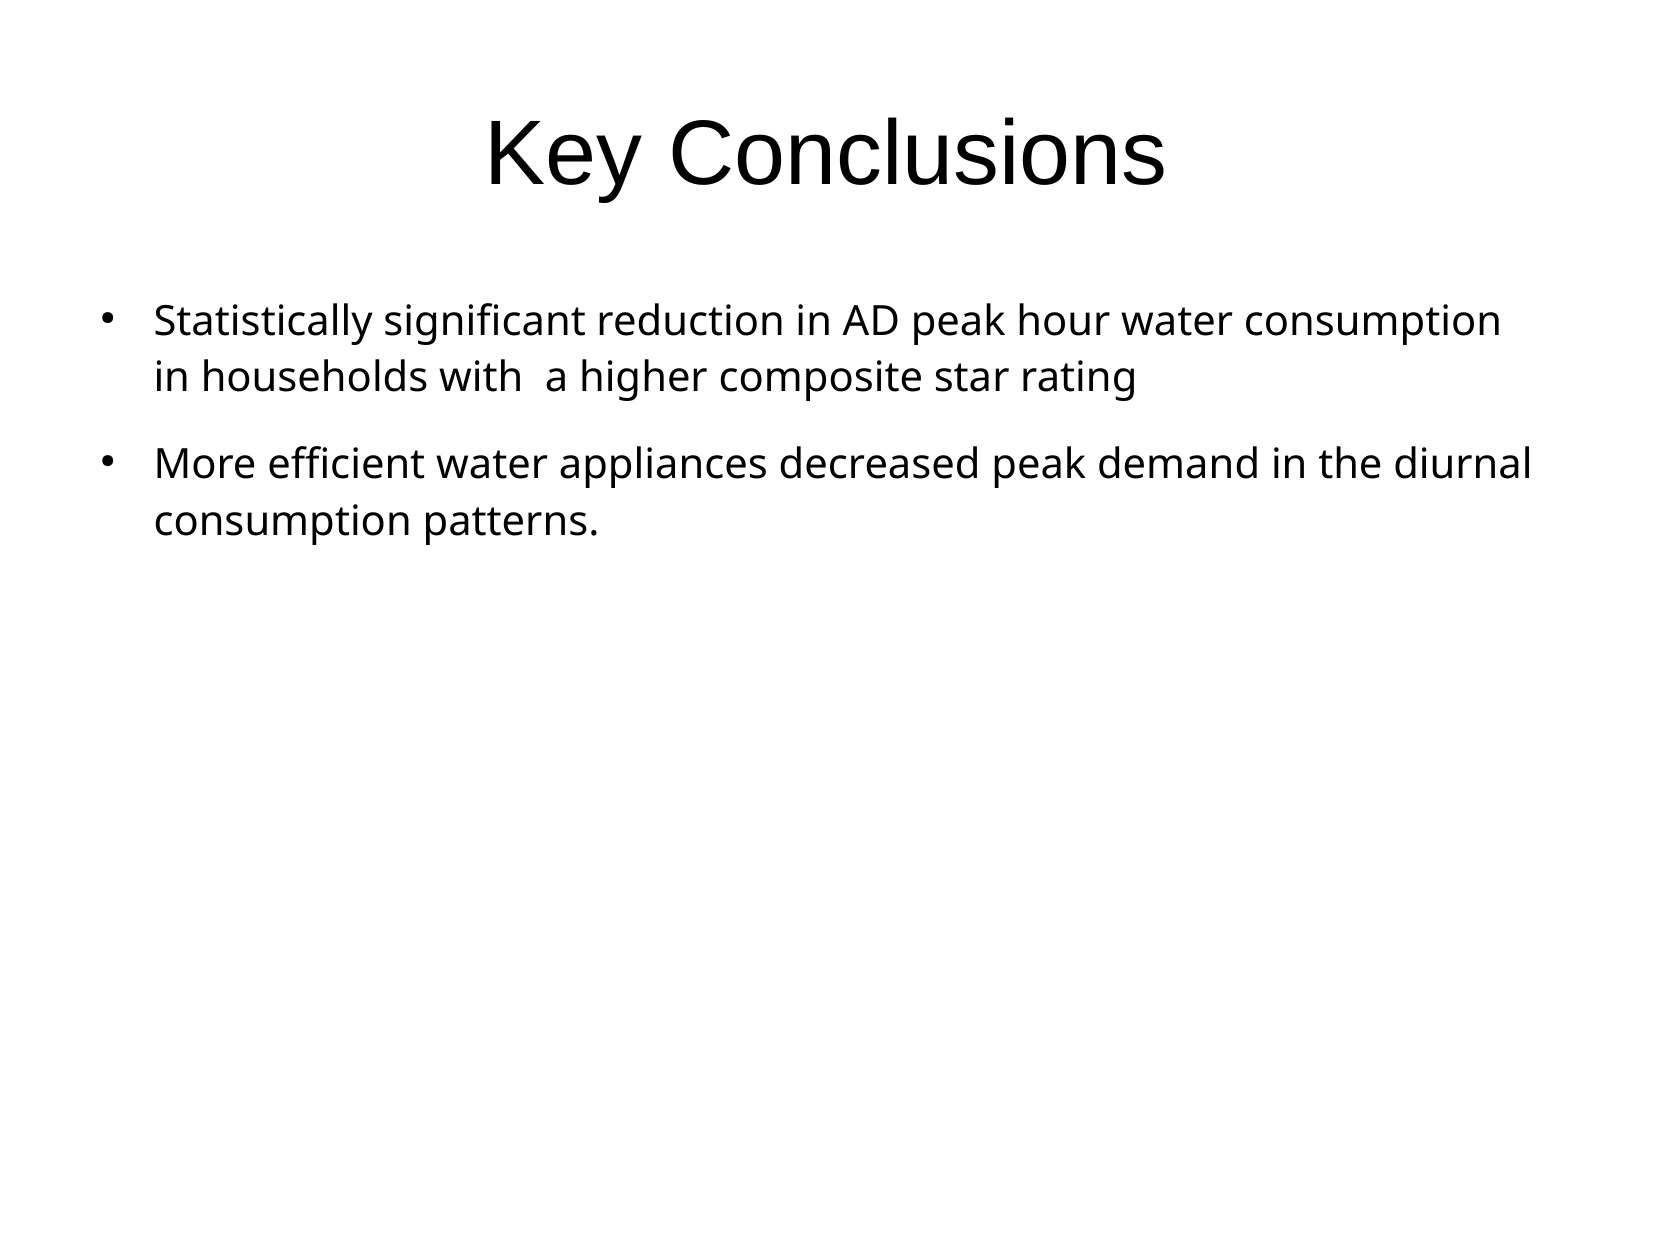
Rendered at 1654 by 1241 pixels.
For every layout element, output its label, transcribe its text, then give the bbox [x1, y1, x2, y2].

title Key Conclusions [82, 49, 1571, 257]
list Statistically signiﬁcant reduction in AD peak hour water consumption in households with a higher composite star rating More efficient water appliances decreased peak demand in the diurnal consumption patterns. [82, 290, 1538, 1010]
